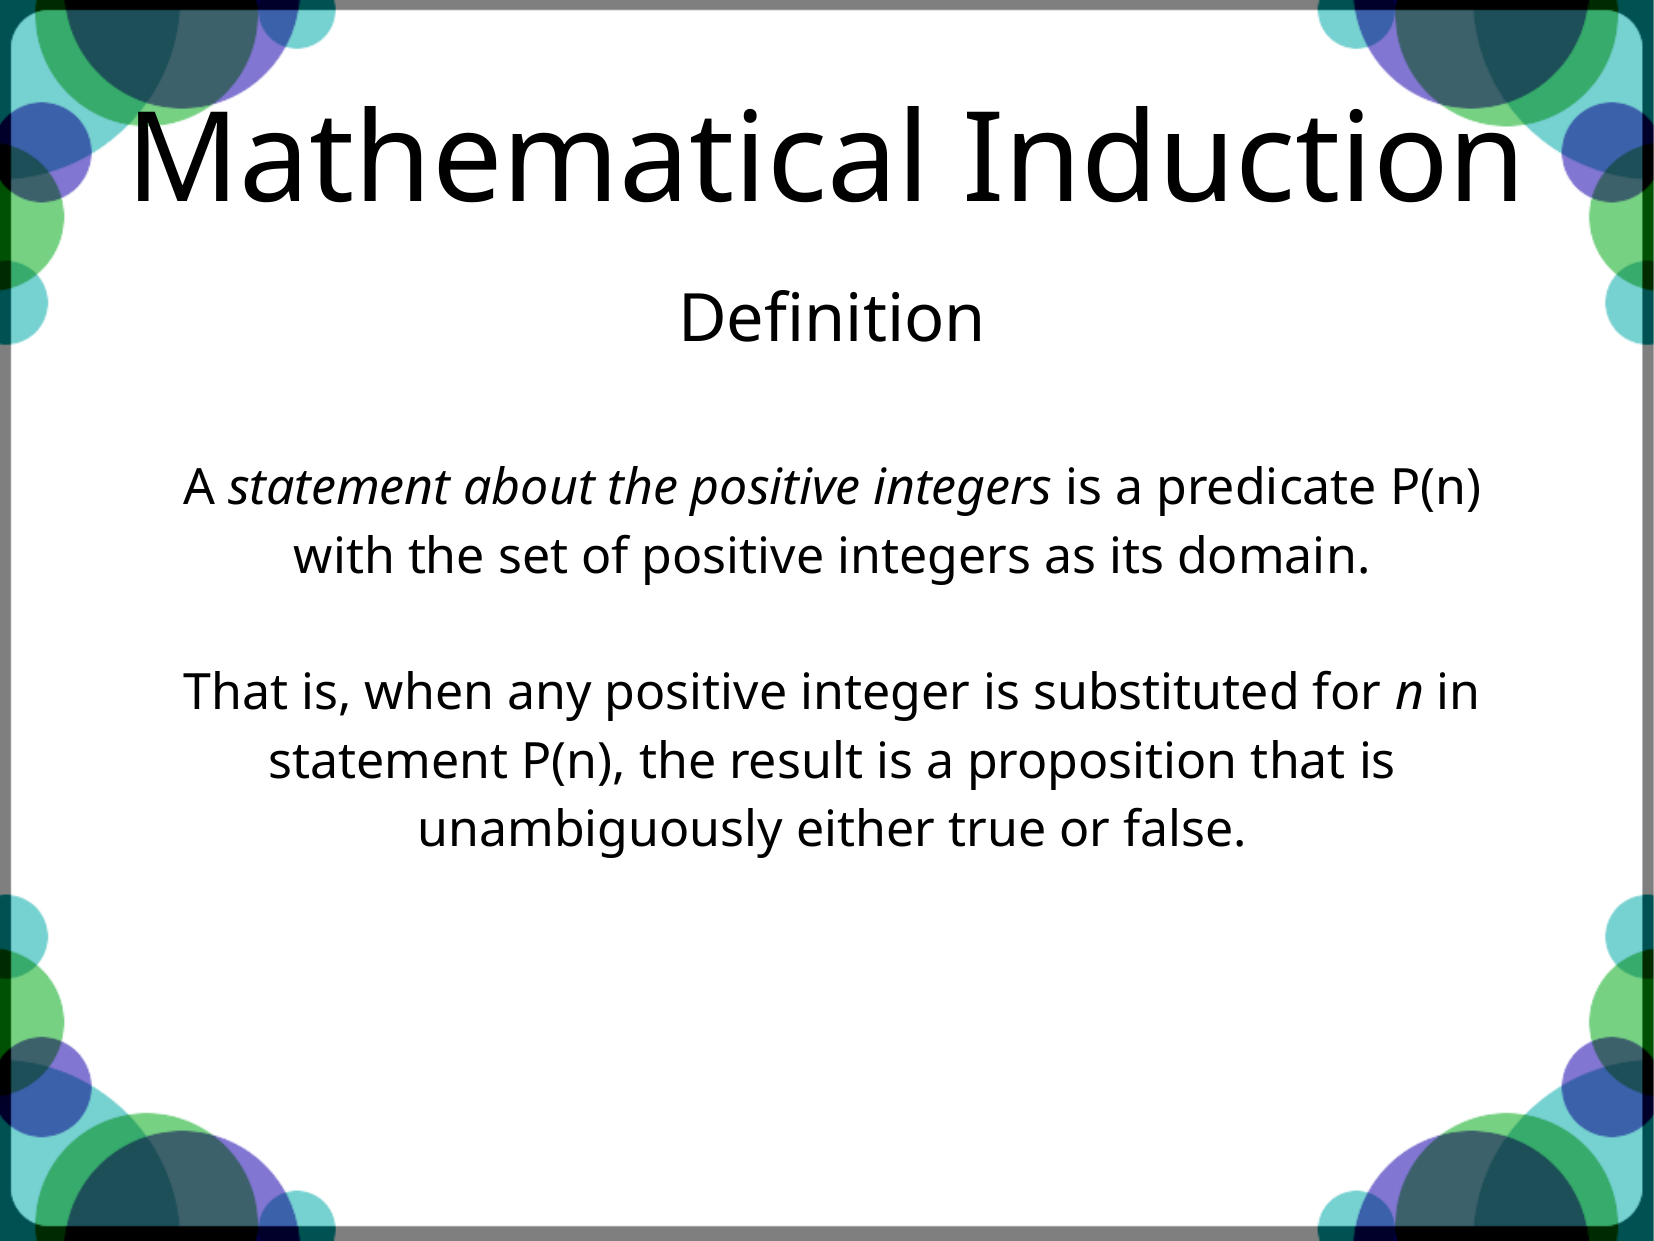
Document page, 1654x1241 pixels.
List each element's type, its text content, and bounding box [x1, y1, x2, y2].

text_box Definition A statement about the positive integers is a predicate P(n) with the set of positive integers as its domain. That is, when any positive integer is substituted for n in statement P(n), the result is a proposition that is unambiguously either true or false. [135, 270, 1531, 943]
title Mathematical Induction [82, 49, 1571, 257]
picture [0, 0, 1654, 1241]
